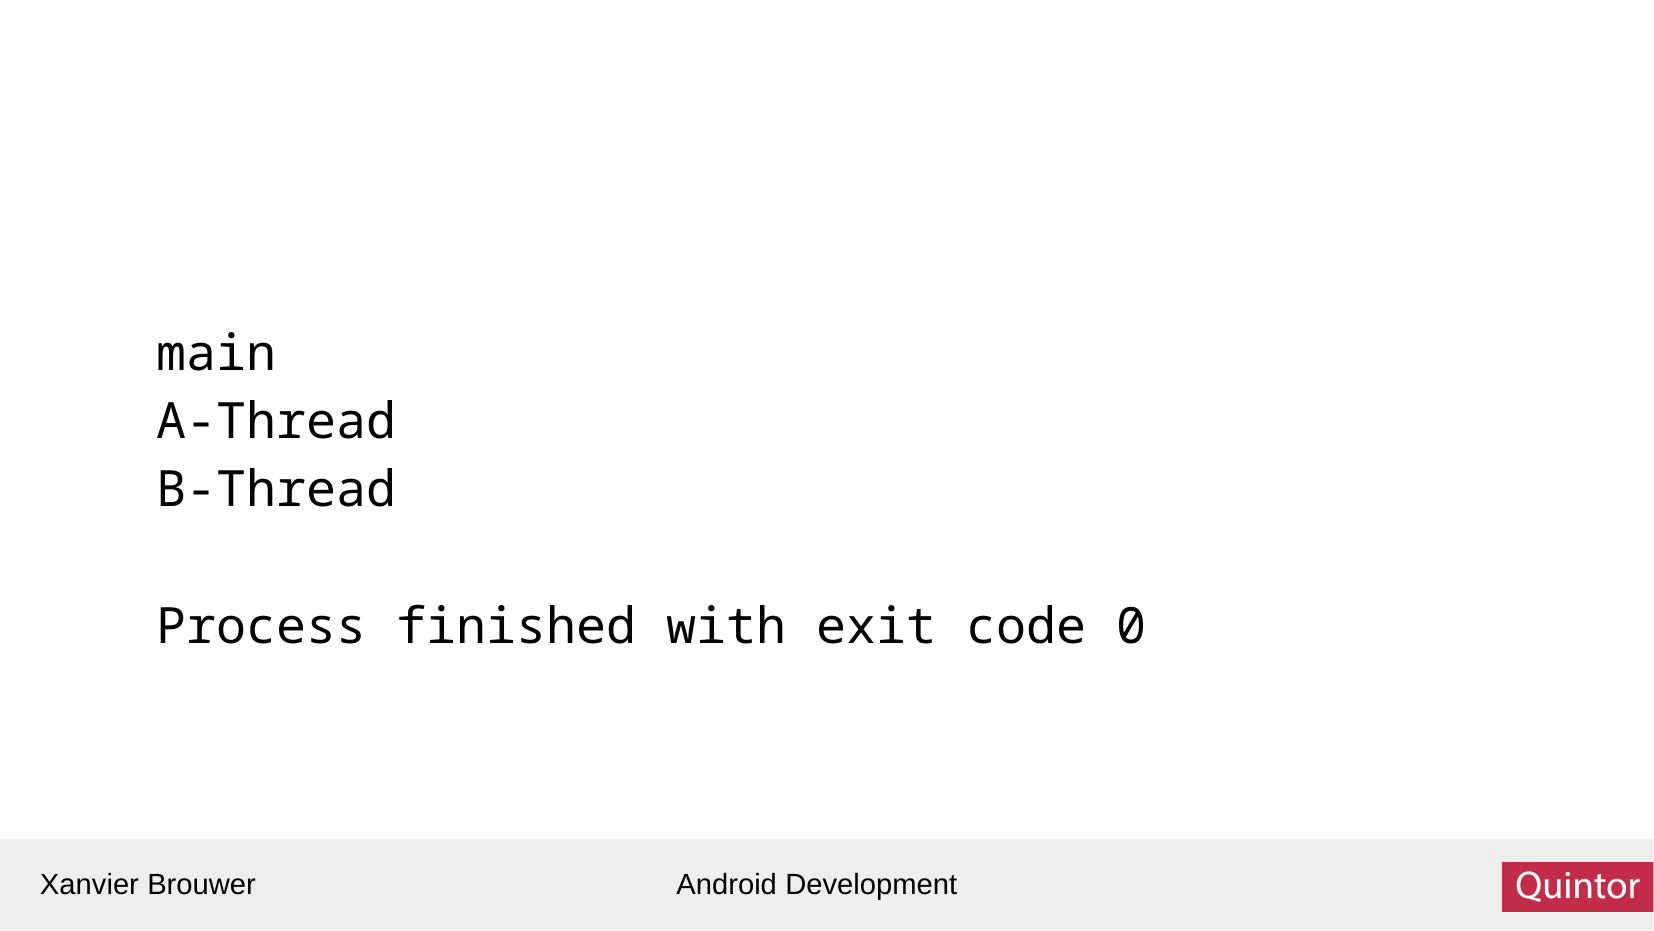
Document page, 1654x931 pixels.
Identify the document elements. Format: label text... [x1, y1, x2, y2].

list main A-Thread B-Thread Process finished with exit code 0 [82, 217, 1571, 758]
picture [1502, 862, 1654, 912]
